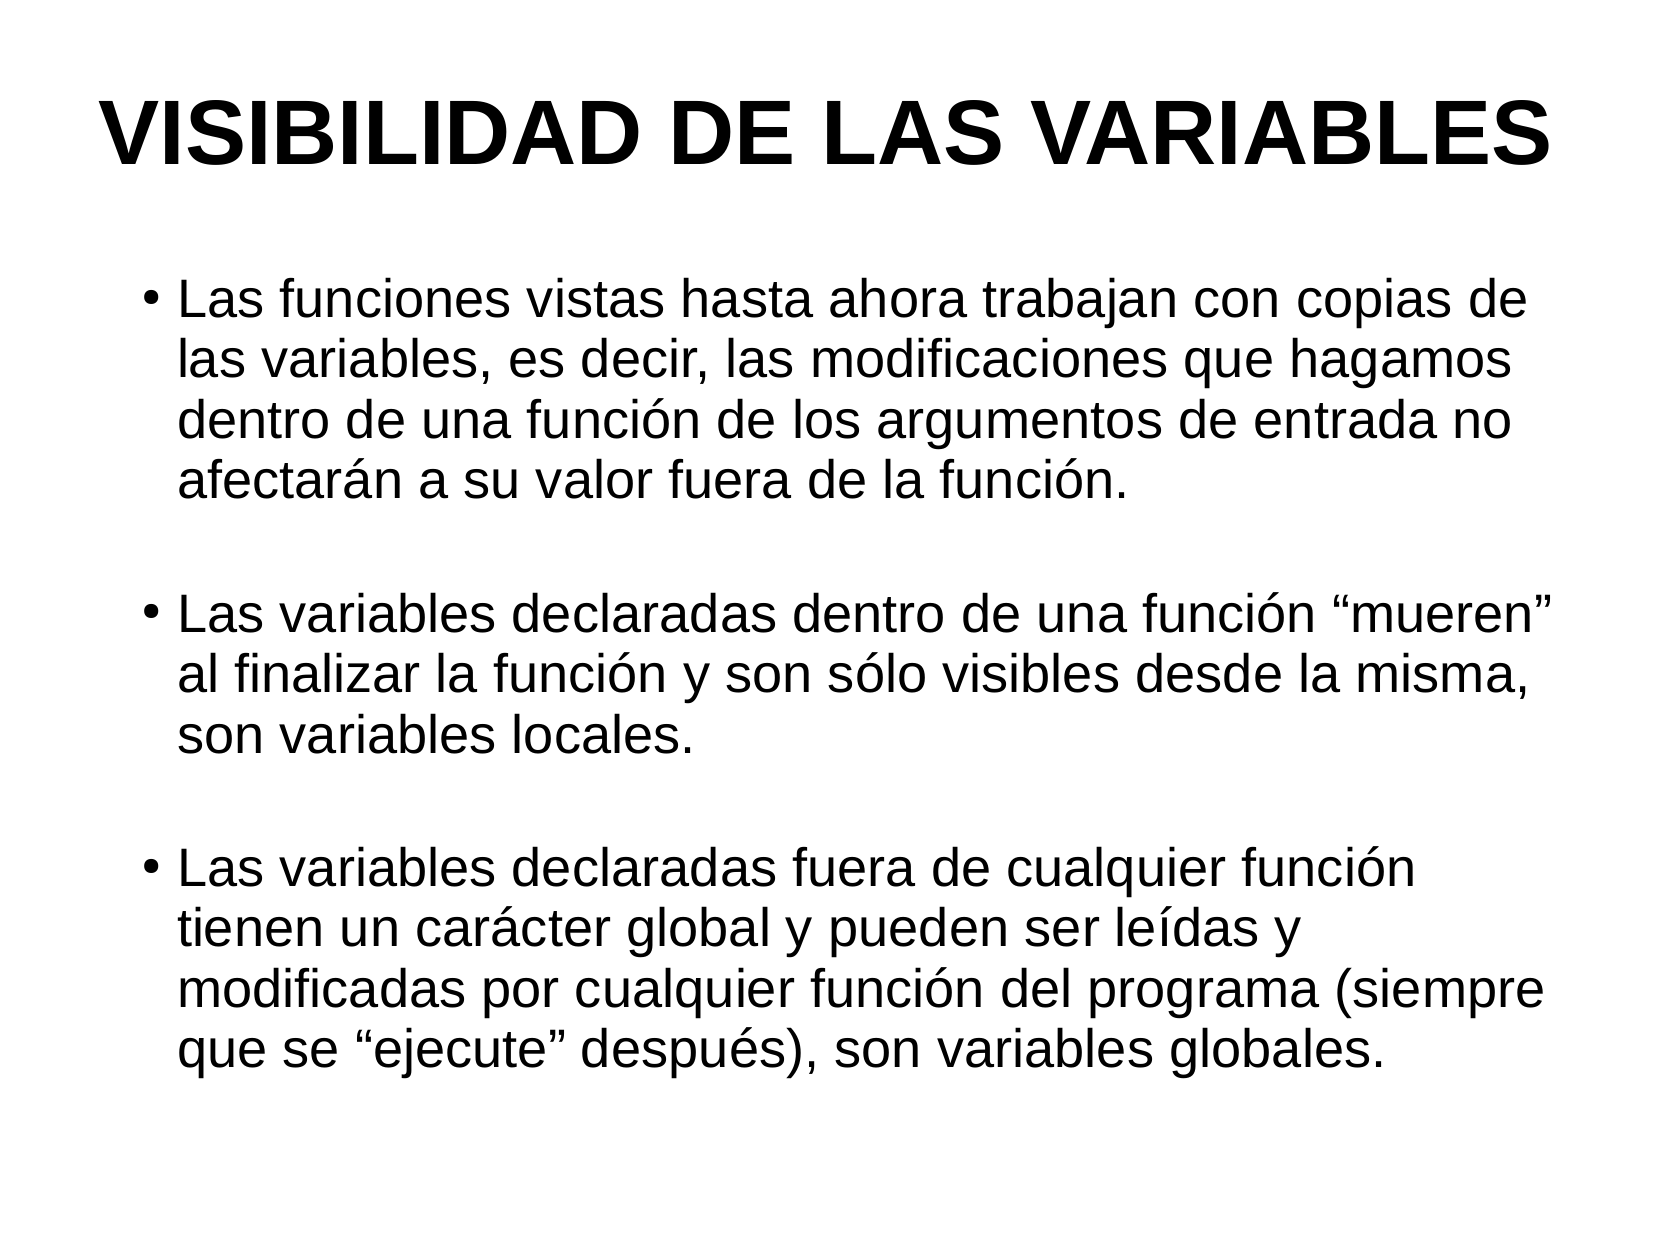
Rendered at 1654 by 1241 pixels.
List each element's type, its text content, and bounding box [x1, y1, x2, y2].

title VISIBILIDAD DE LAS VARIABLES [82, 29, 1571, 237]
text_box Las funciones vistas hasta ahora trabajan con copias de las variables, es decir, las modificaciones que hagamos dentro de una función de los argumentos de entrada no afectarán a su valor fuera de la función. Las variables declaradas dentro de una función “mueren” al finalizar la función y son sólo visibles desde la misma, son variables locales. Las variables declaradas fuera de cualquier función tienen un carácter global y pueden ser leídas y modificadas por cualquier función del programa (siempre que se “ejecute” después), son variables globales. [141, 268, 1560, 1158]
